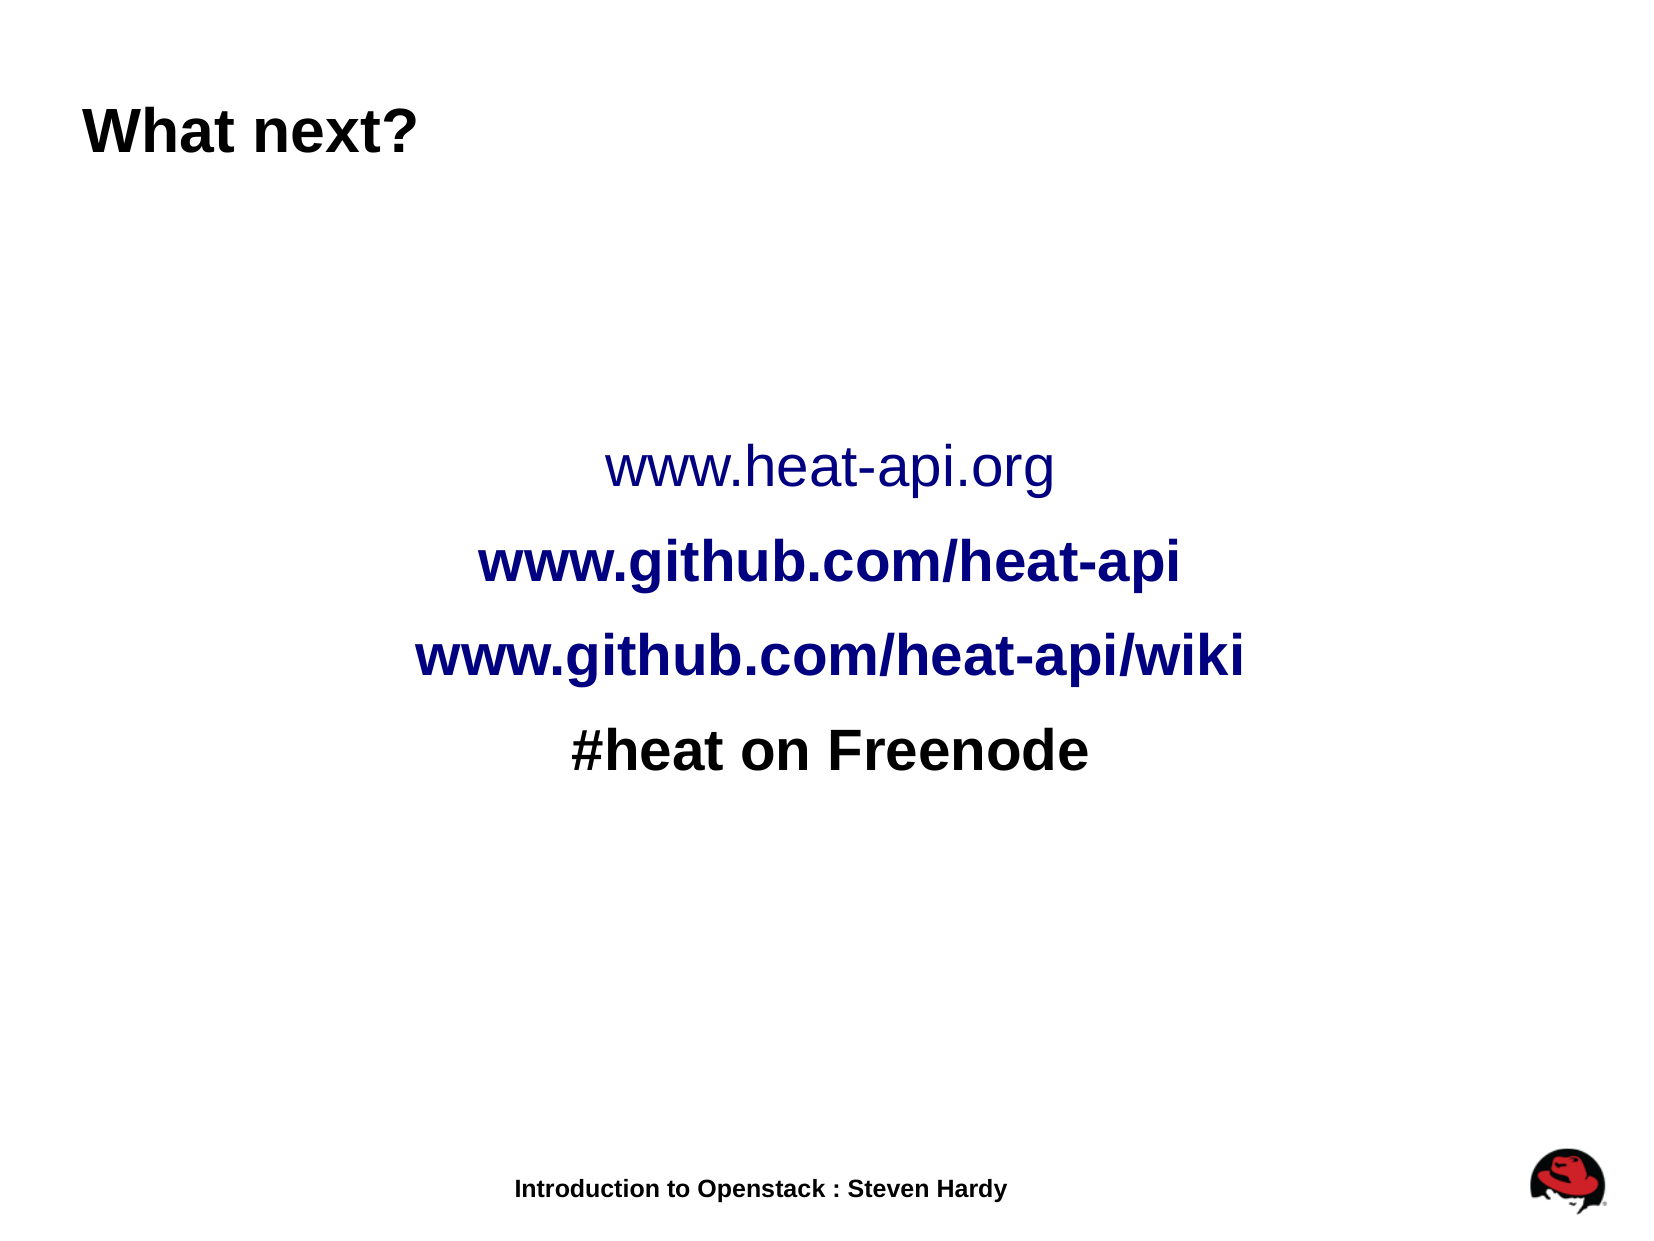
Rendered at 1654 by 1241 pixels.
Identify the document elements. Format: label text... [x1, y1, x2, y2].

picture [1529, 1146, 1613, 1224]
title What next? [82, 37, 1571, 226]
list www.heat-api.org www.github.com/heat-api www.github.com/heat-api/wiki #heat on Freenode [86, 244, 1576, 1039]
